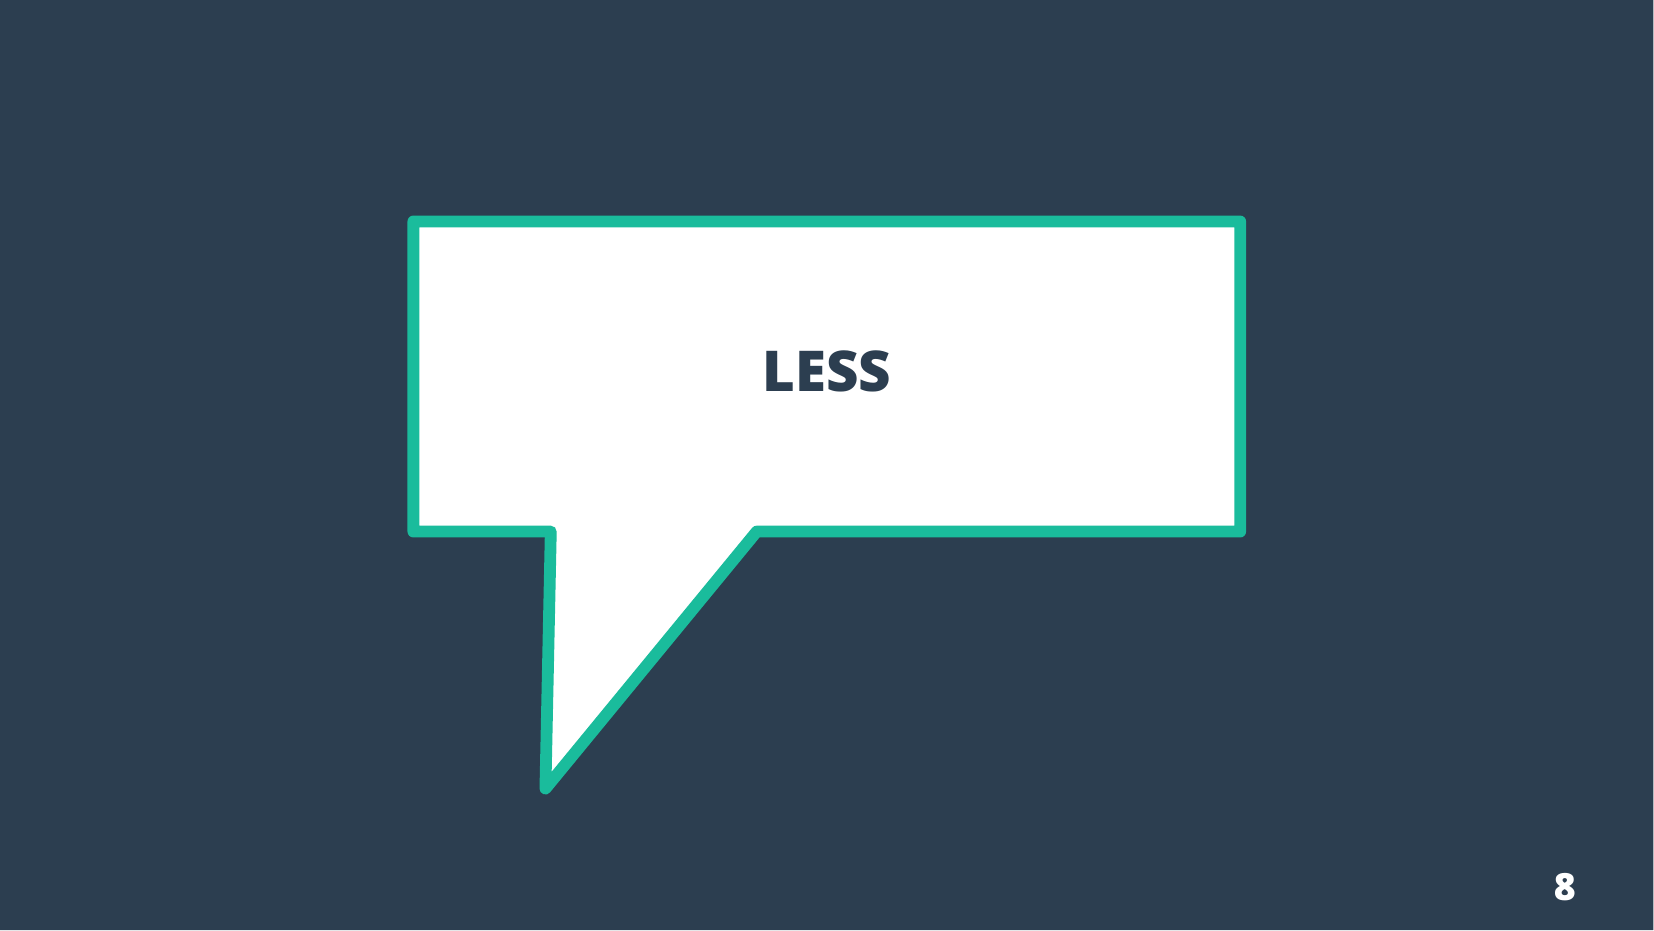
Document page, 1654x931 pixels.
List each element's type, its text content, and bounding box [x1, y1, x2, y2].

title LESS [442, 236, 1211, 502]
